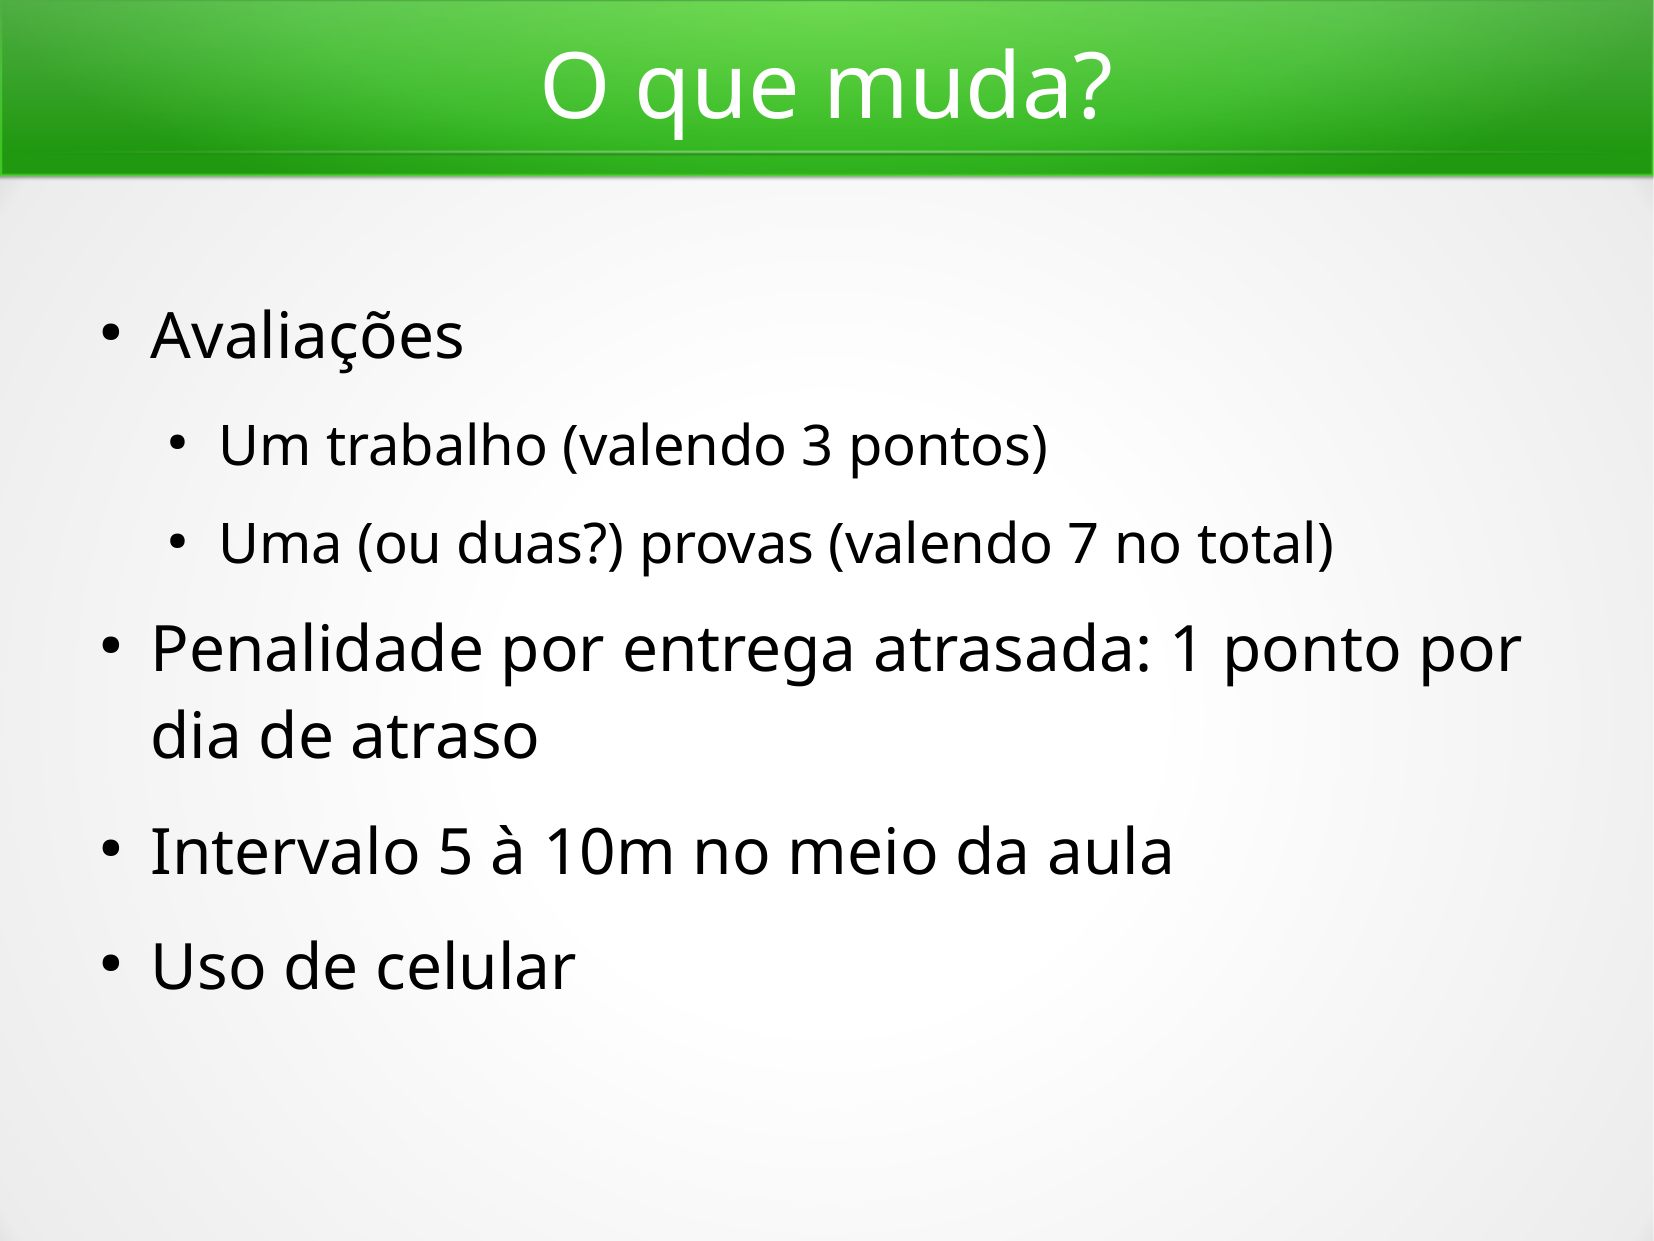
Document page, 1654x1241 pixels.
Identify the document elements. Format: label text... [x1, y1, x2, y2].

picture [0, 0, 1654, 1241]
list Avaliações Um trabalho (valendo 3 pontos) Uma (ou duas?) provas (valendo 7 no total) Penalidade por entrega atrasada: 1 ponto por dia de atraso Intervalo 5 à 10m no meio da aula Uso de celular [82, 290, 1571, 1010]
title O que muda? [82, 11, 1571, 154]
